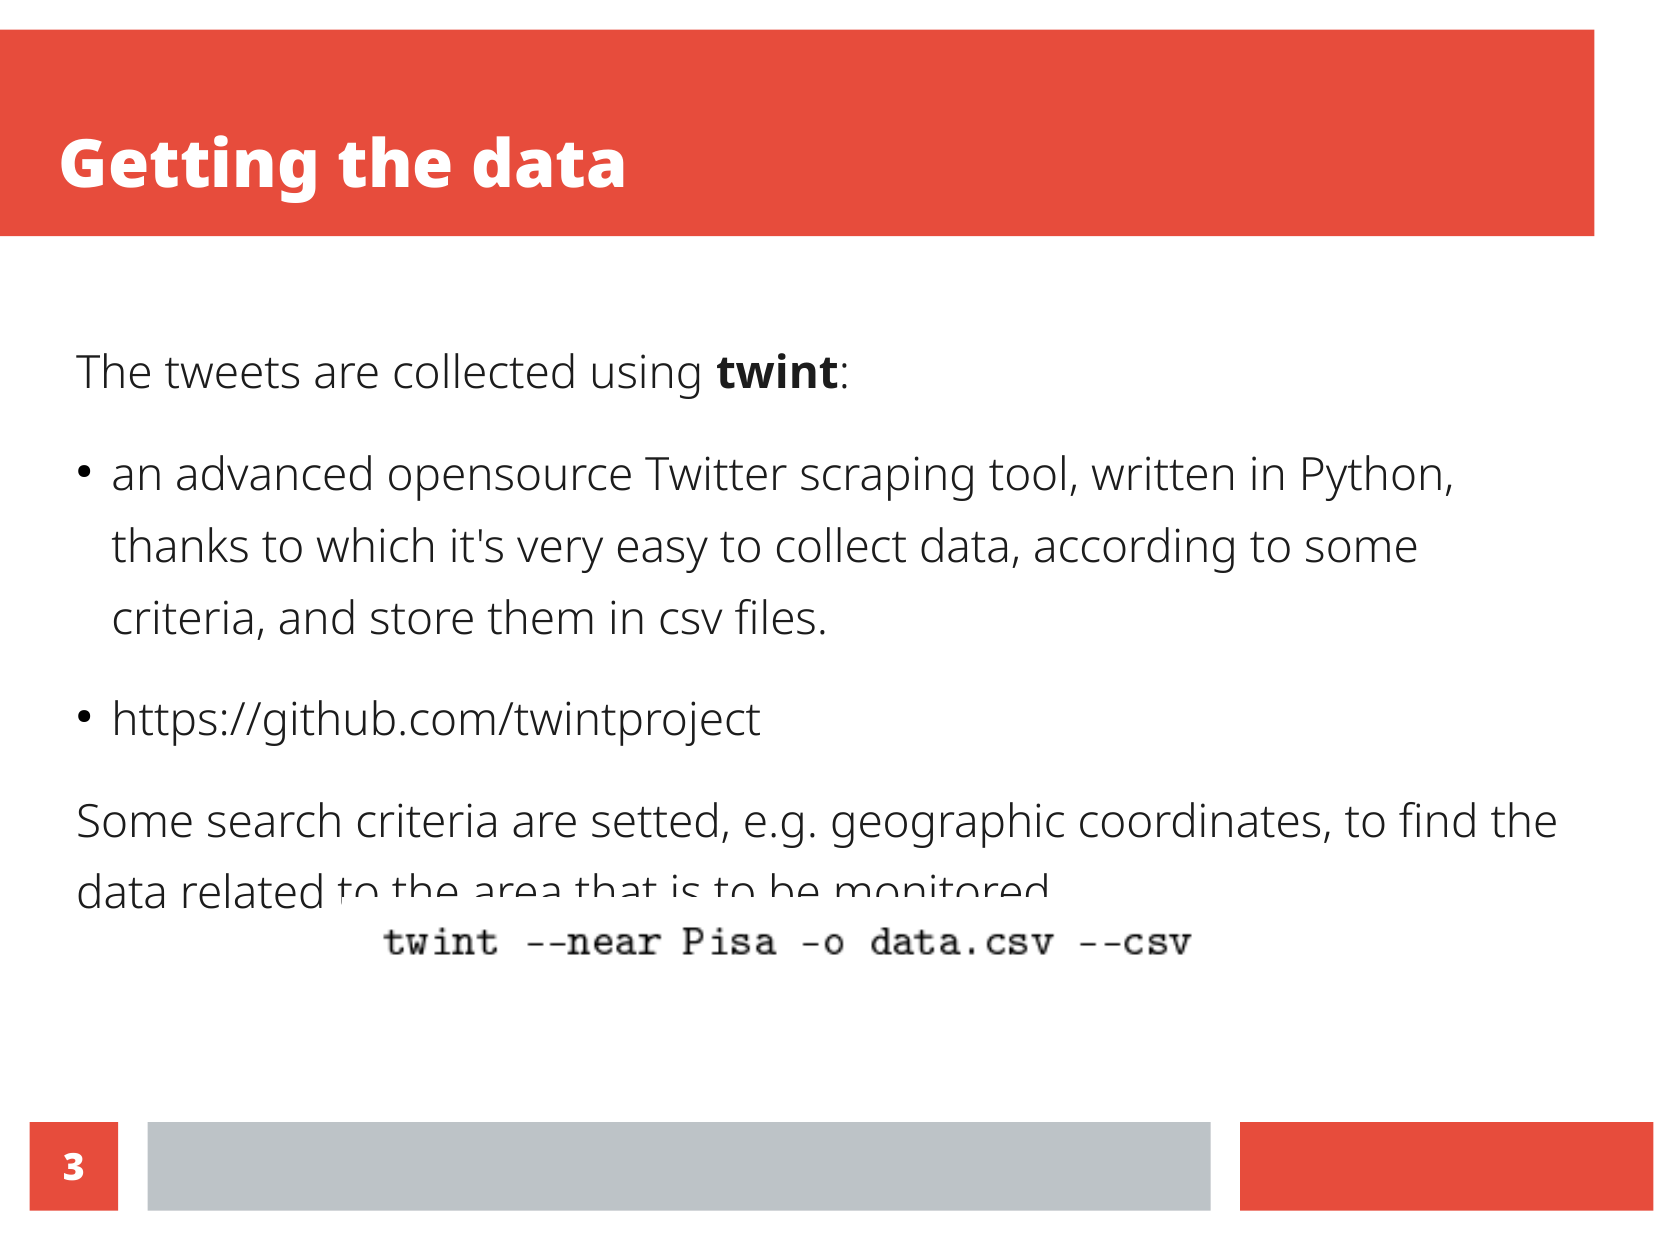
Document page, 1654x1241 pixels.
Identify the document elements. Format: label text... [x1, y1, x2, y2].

text_box The tweets are collected using twint: an advanced opensource Twitter scraping tool, written in Python, thanks to which it's very easy to collect data, according to some criteria, and store them in csv files. https://github.com/twintproject Some search criteria are setted, e.g. geographic coordinates, to find the data related to the area that is to be monitored. [76, 330, 1582, 934]
picture [342, 897, 1274, 1004]
title Getting the data [59, 59, 1595, 207]
